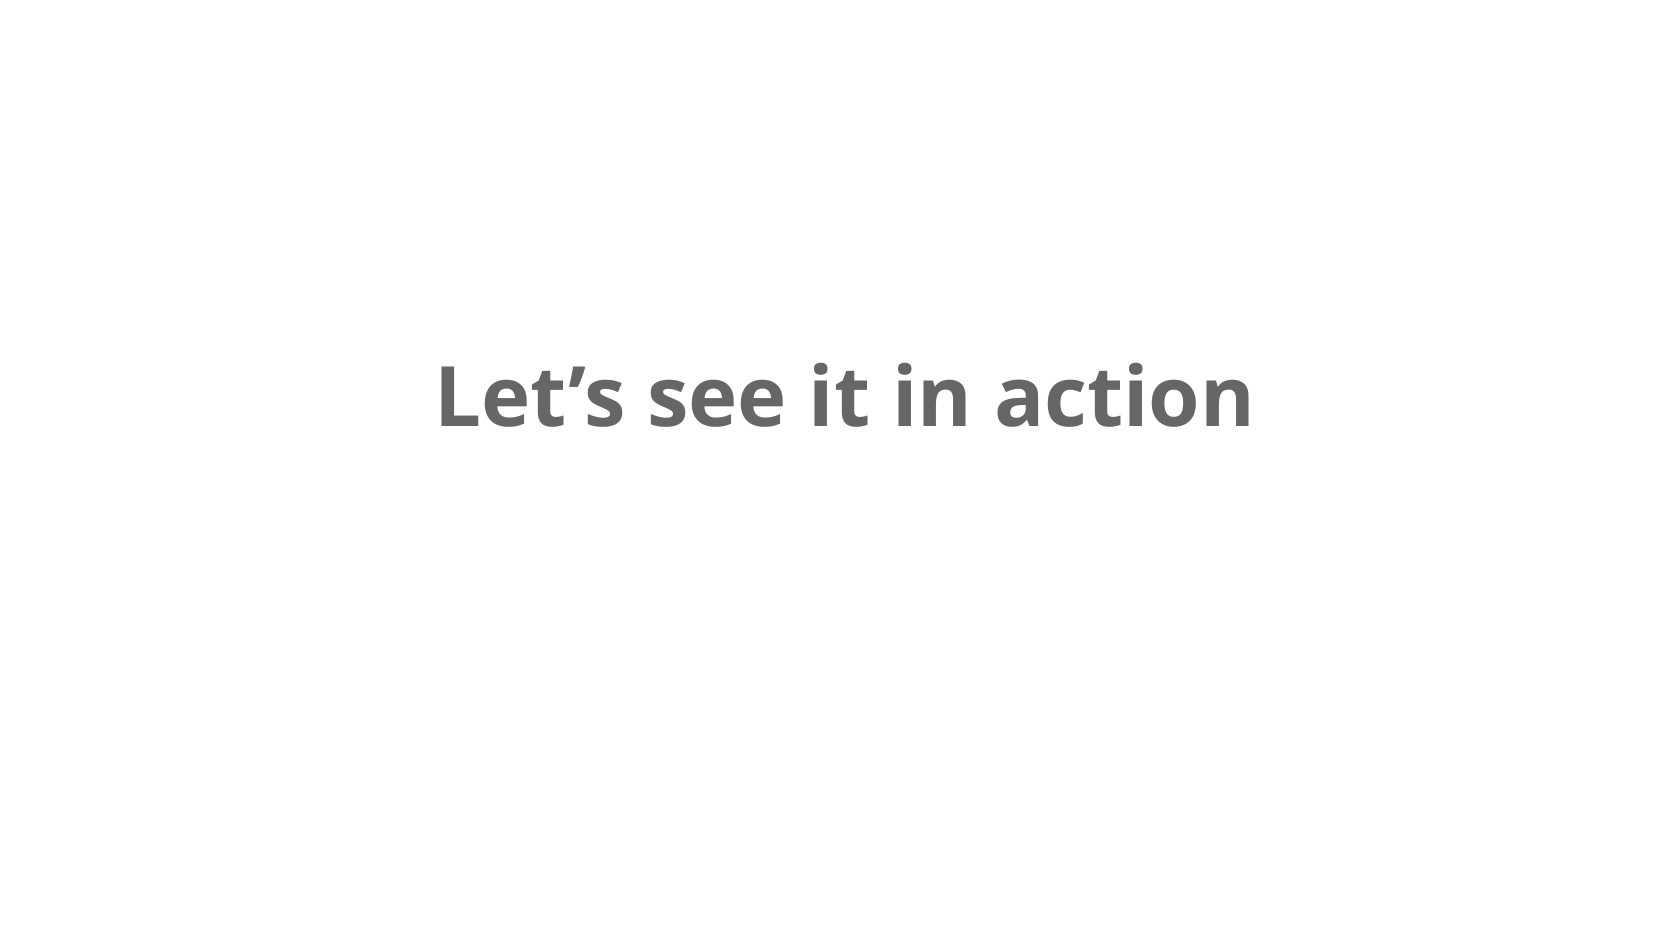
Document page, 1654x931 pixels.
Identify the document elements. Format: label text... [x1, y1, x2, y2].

text_box Let’s see it in action [420, 330, 1273, 561]
